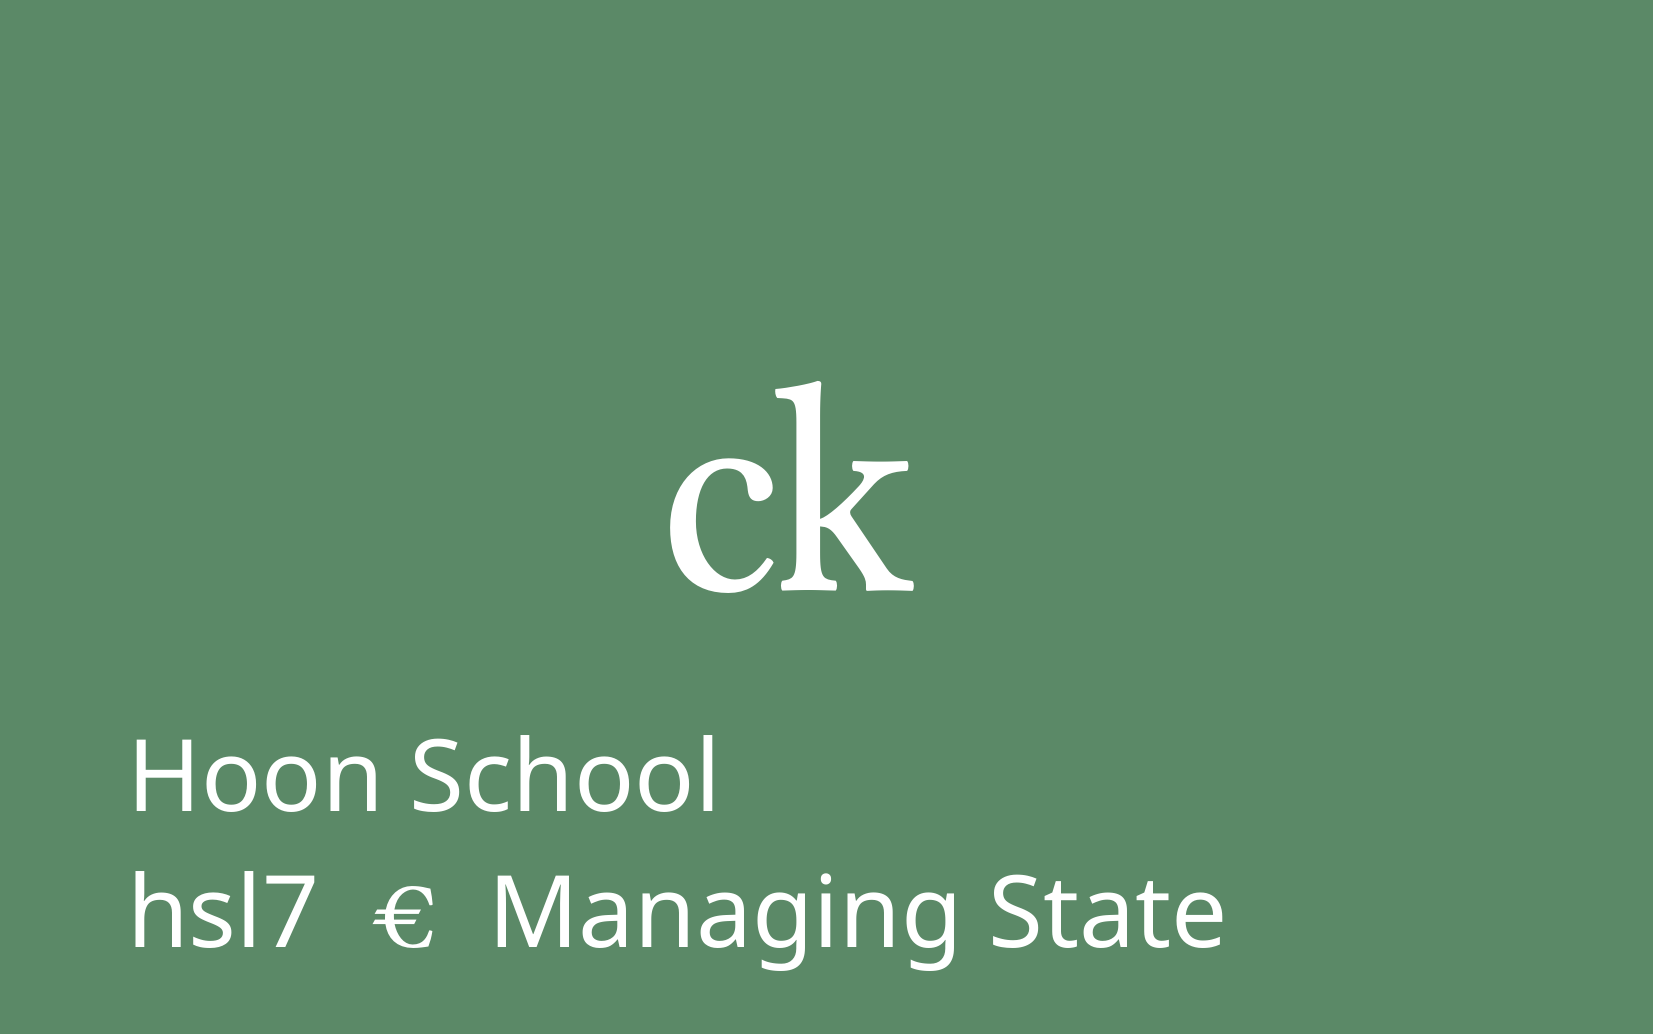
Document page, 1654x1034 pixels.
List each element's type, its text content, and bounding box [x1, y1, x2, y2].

text_box Hoon School hsl7  Managing State [112, 696, 1538, 952]
text_box  [487, 262, 1088, 638]
